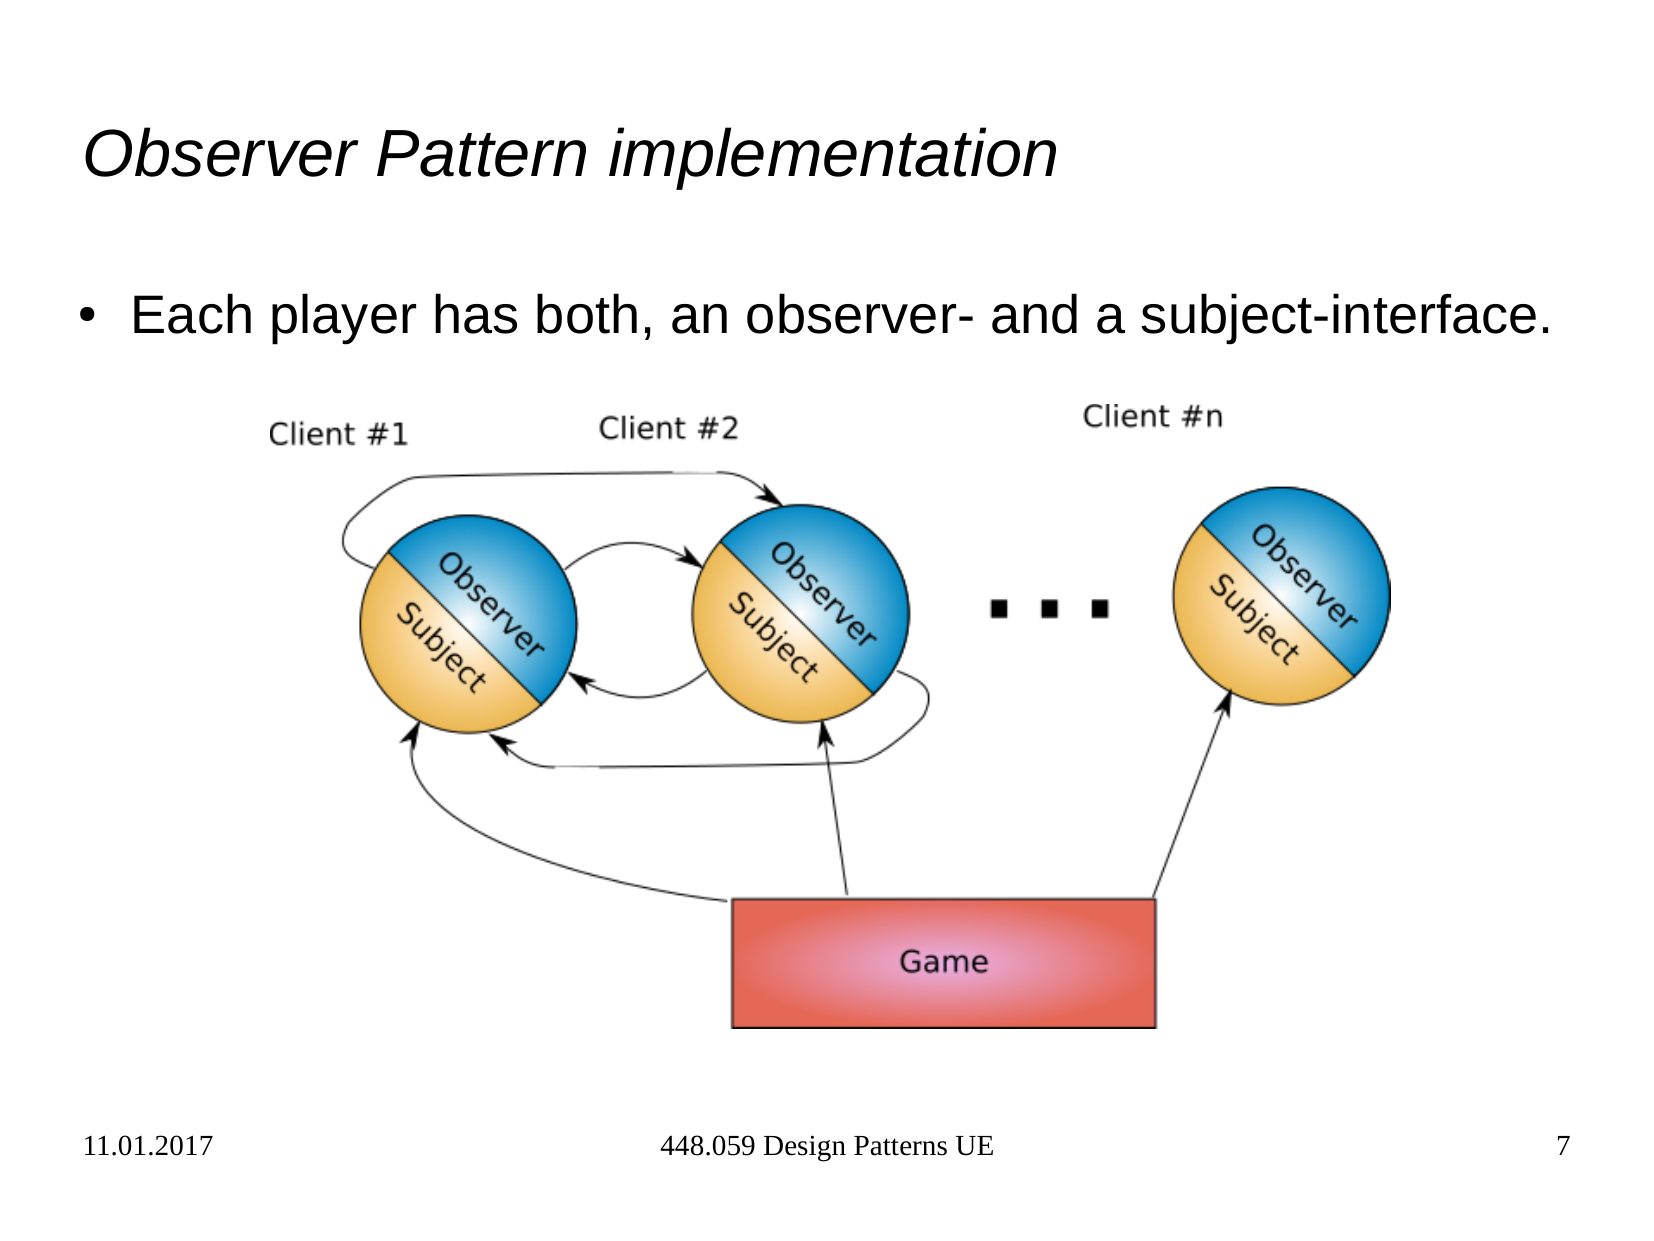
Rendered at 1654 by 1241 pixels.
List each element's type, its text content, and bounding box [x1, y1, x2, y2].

list Each player has both, an observer- and a subject-interface. [60, 285, 1583, 1005]
picture [270, 1005, 1391, 1029]
title Observer Pattern implementation [82, 49, 1571, 257]
